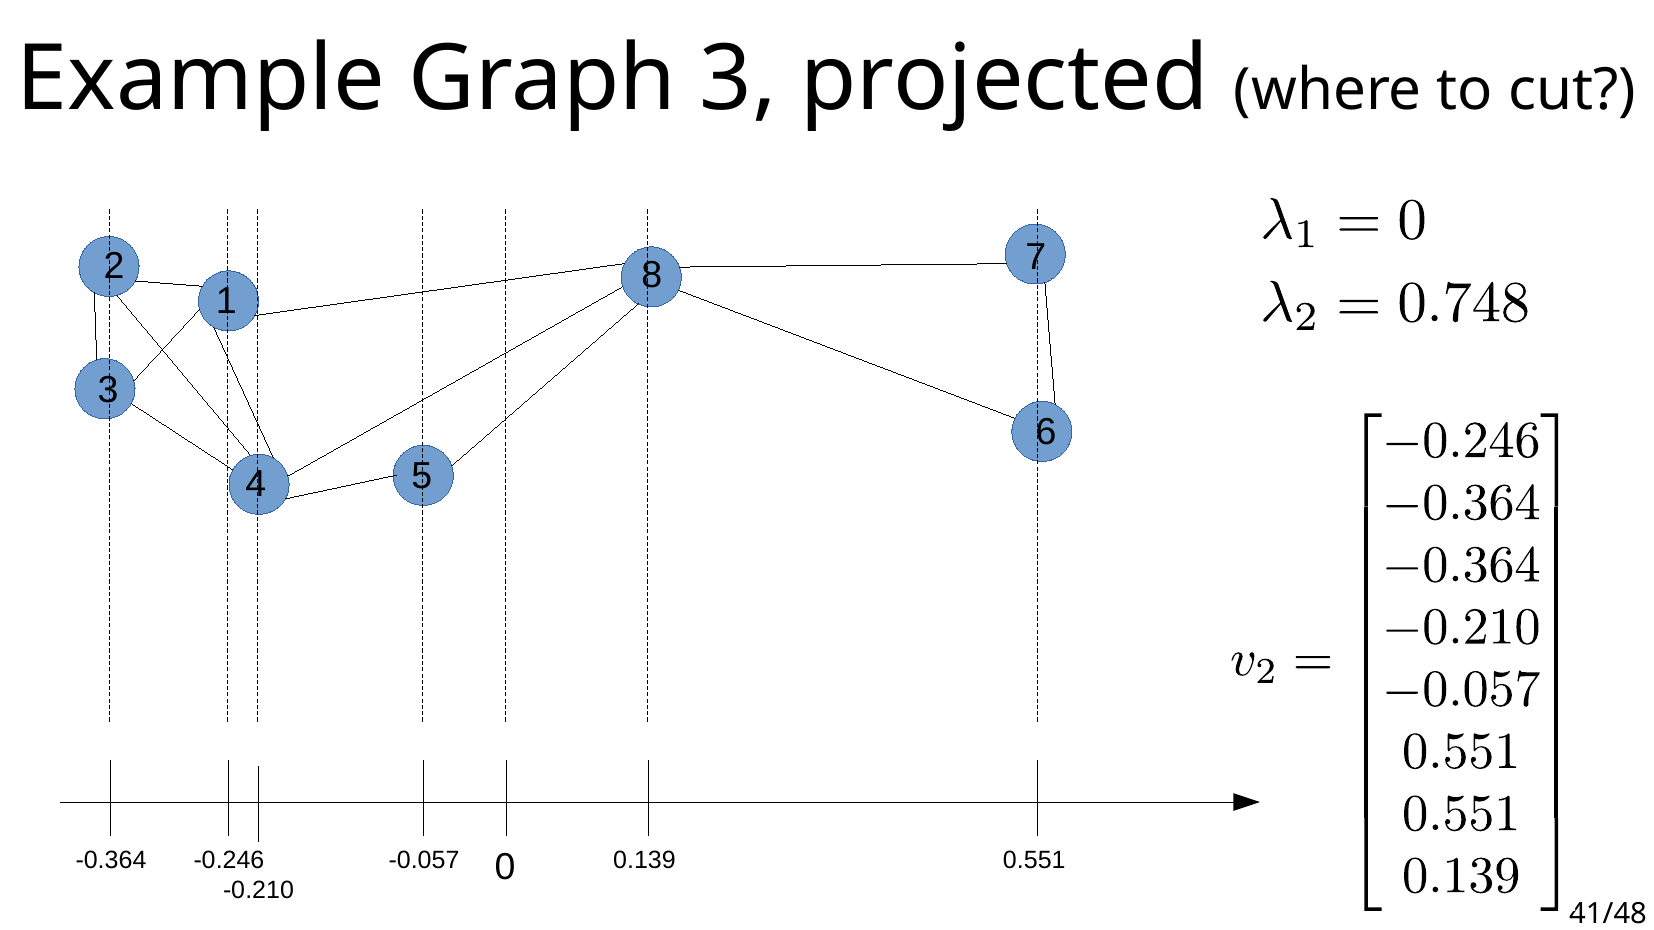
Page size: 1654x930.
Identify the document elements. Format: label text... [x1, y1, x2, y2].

text_box 0.551 [988, 838, 1081, 882]
text_box [74, 369, 82, 408]
text_box 8 [626, 245, 678, 303]
title Example Graph 3, projected (where to cut?) [0, 0, 1653, 149]
text_box [621, 260, 626, 293]
text_box 4 [230, 455, 282, 513]
text_box 0.139 [598, 838, 692, 882]
text_box 0 [479, 838, 531, 896]
text_box [252, 282, 259, 320]
text_box [1230, 413, 1576, 911]
text_box -0.210 [208, 867, 310, 911]
text_box [1062, 240, 1066, 268]
text_box [1005, 237, 1010, 271]
text_box 2 [88, 236, 140, 294]
text_box -0.246 [178, 838, 280, 882]
text_box 1 [201, 272, 252, 330]
text_box [282, 464, 290, 504]
text_box -0.057 [373, 838, 475, 882]
text_box 3 [82, 360, 134, 418]
text_box [1260, 198, 1427, 248]
text_box [1011, 411, 1020, 452]
text_box [447, 456, 454, 494]
text_box -0.364 [60, 838, 162, 882]
text_box 6 [1020, 402, 1072, 460]
text_box [78, 244, 88, 288]
text_box 5 [396, 446, 447, 504]
text_box [678, 263, 682, 290]
text_box [636, 303, 666, 307]
text_box [1260, 280, 1531, 331]
text_box [1020, 224, 1051, 228]
text_box 7 [1010, 228, 1062, 285]
